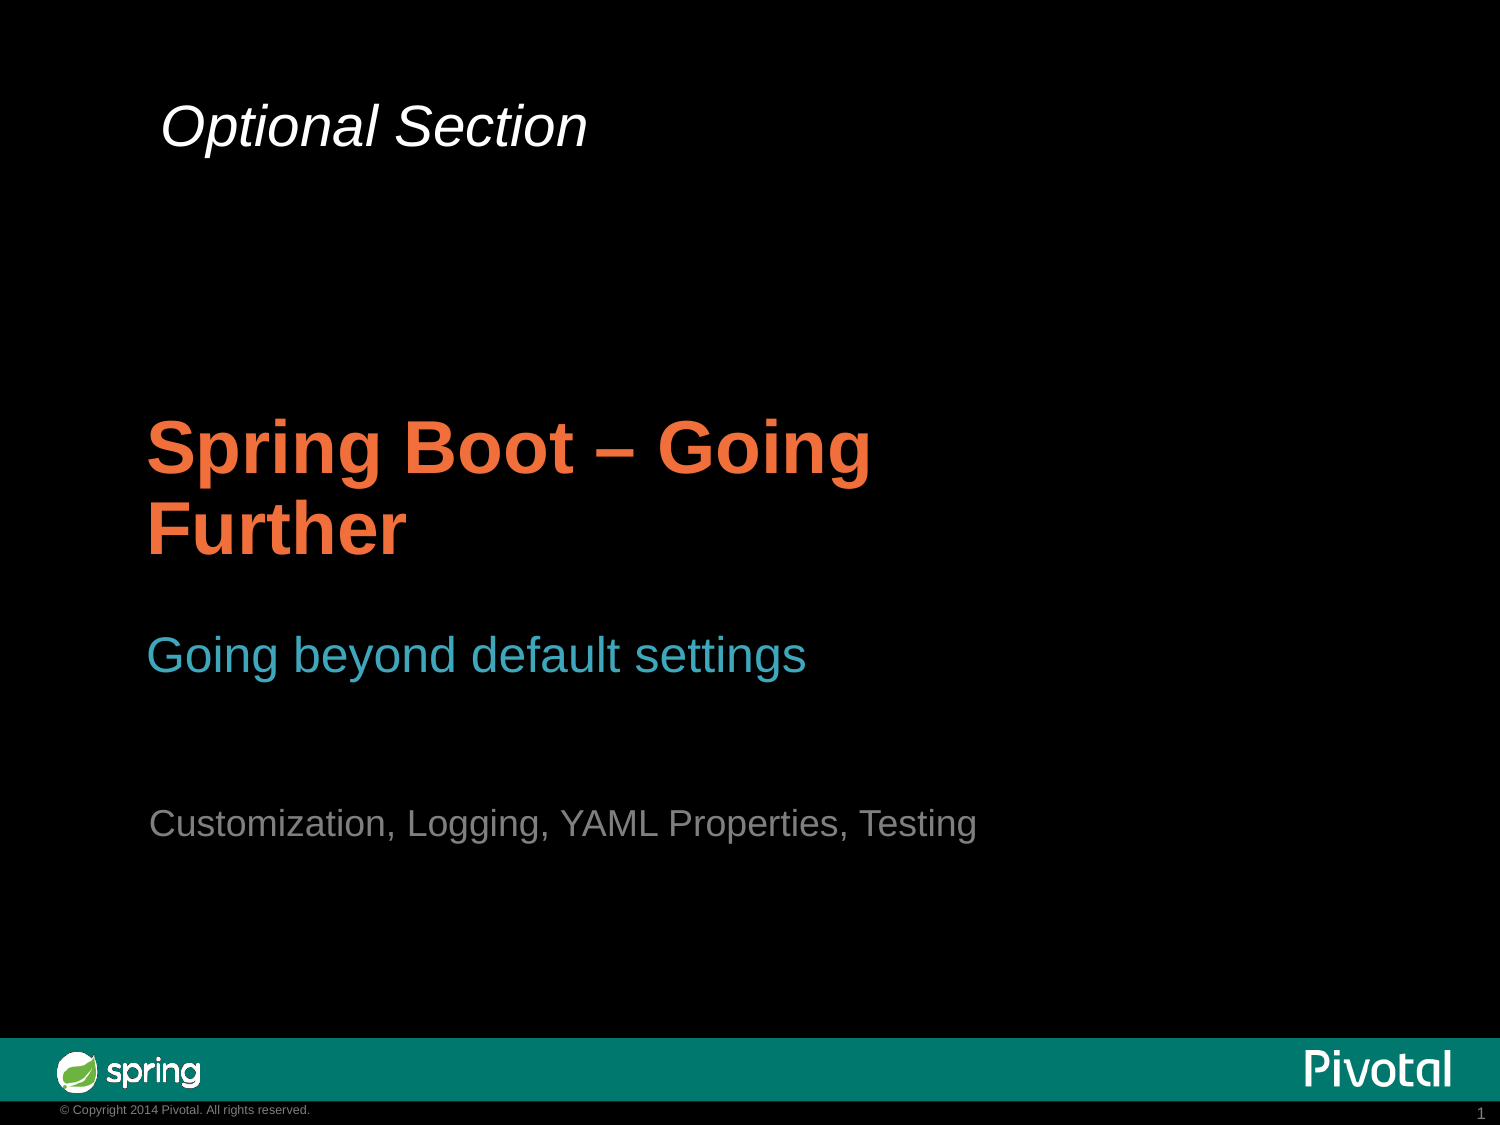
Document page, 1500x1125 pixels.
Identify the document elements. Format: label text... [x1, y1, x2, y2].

picture [32, 1041, 210, 1103]
picture [1304, 1047, 1452, 1090]
text_box Optional Section [146, 80, 605, 165]
list Customization, Logging, YAML Properties, Testing [148, 798, 1036, 889]
title Spring Boot – Going Further [146, 399, 1036, 571]
text_box Going beyond default settings [146, 622, 1139, 683]
